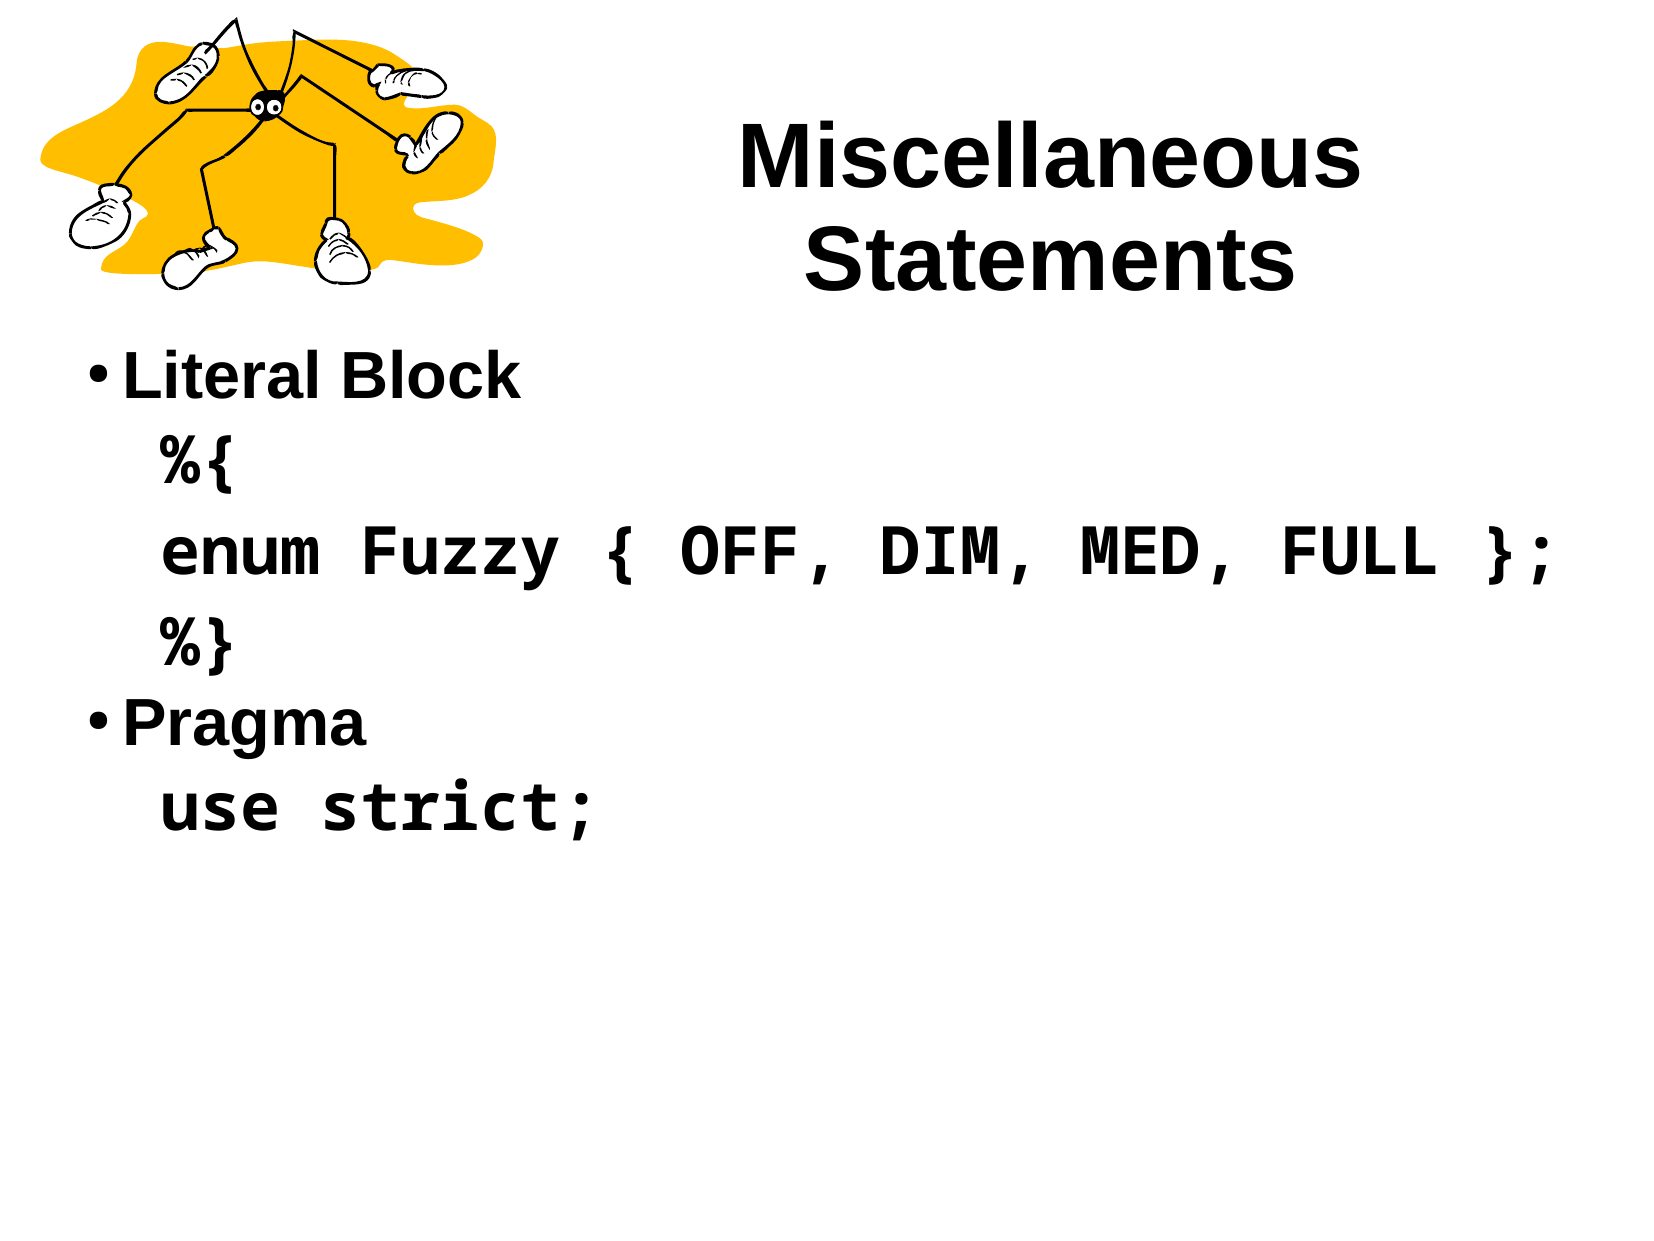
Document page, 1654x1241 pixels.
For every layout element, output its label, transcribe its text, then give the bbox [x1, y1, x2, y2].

subtitle Literal Block %{ enum Fuzzy { OFF, DIM, MED, FULL }; %} Pragma use strict; [86, 296, 1575, 1207]
picture [40, 17, 497, 291]
title Miscellaneous Statements [531, 49, 1571, 296]
